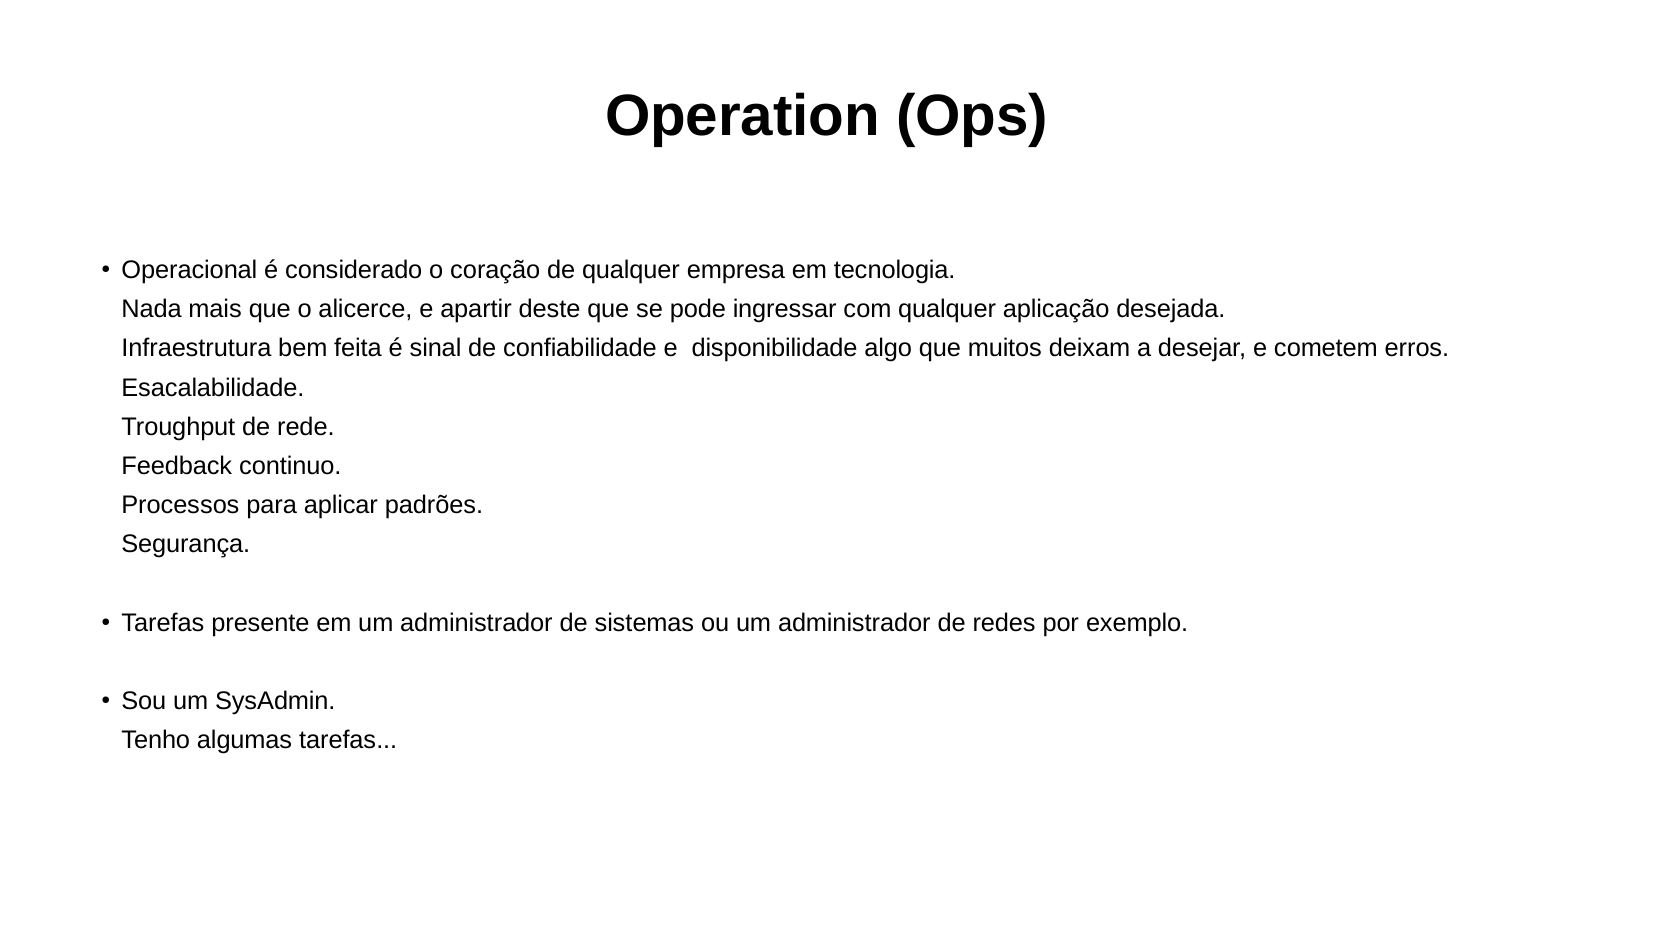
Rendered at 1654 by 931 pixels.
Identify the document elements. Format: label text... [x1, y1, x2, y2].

title Operation (Ops) [82, 37, 1571, 193]
list Operacional é considerado o coração de qualquer empresa em tecnologia. Nada mais que o alicerce, e apartir deste que se pode ingressar com qualquer aplicação desejada. Infraestrutura bem feita é sinal de confiabilidade e disponibilidade algo que muitos deixam a desejar, e cometem erros. Esacalabilidade. Troughput de rede. Feedback continuo. Processos para aplicar padrões. Segurança. Tarefas presente em um administrador de sistemas ou um administrador de redes por exemplo. Sou um SysAdmin. Tenho algumas tarefas... [94, 216, 1583, 756]
